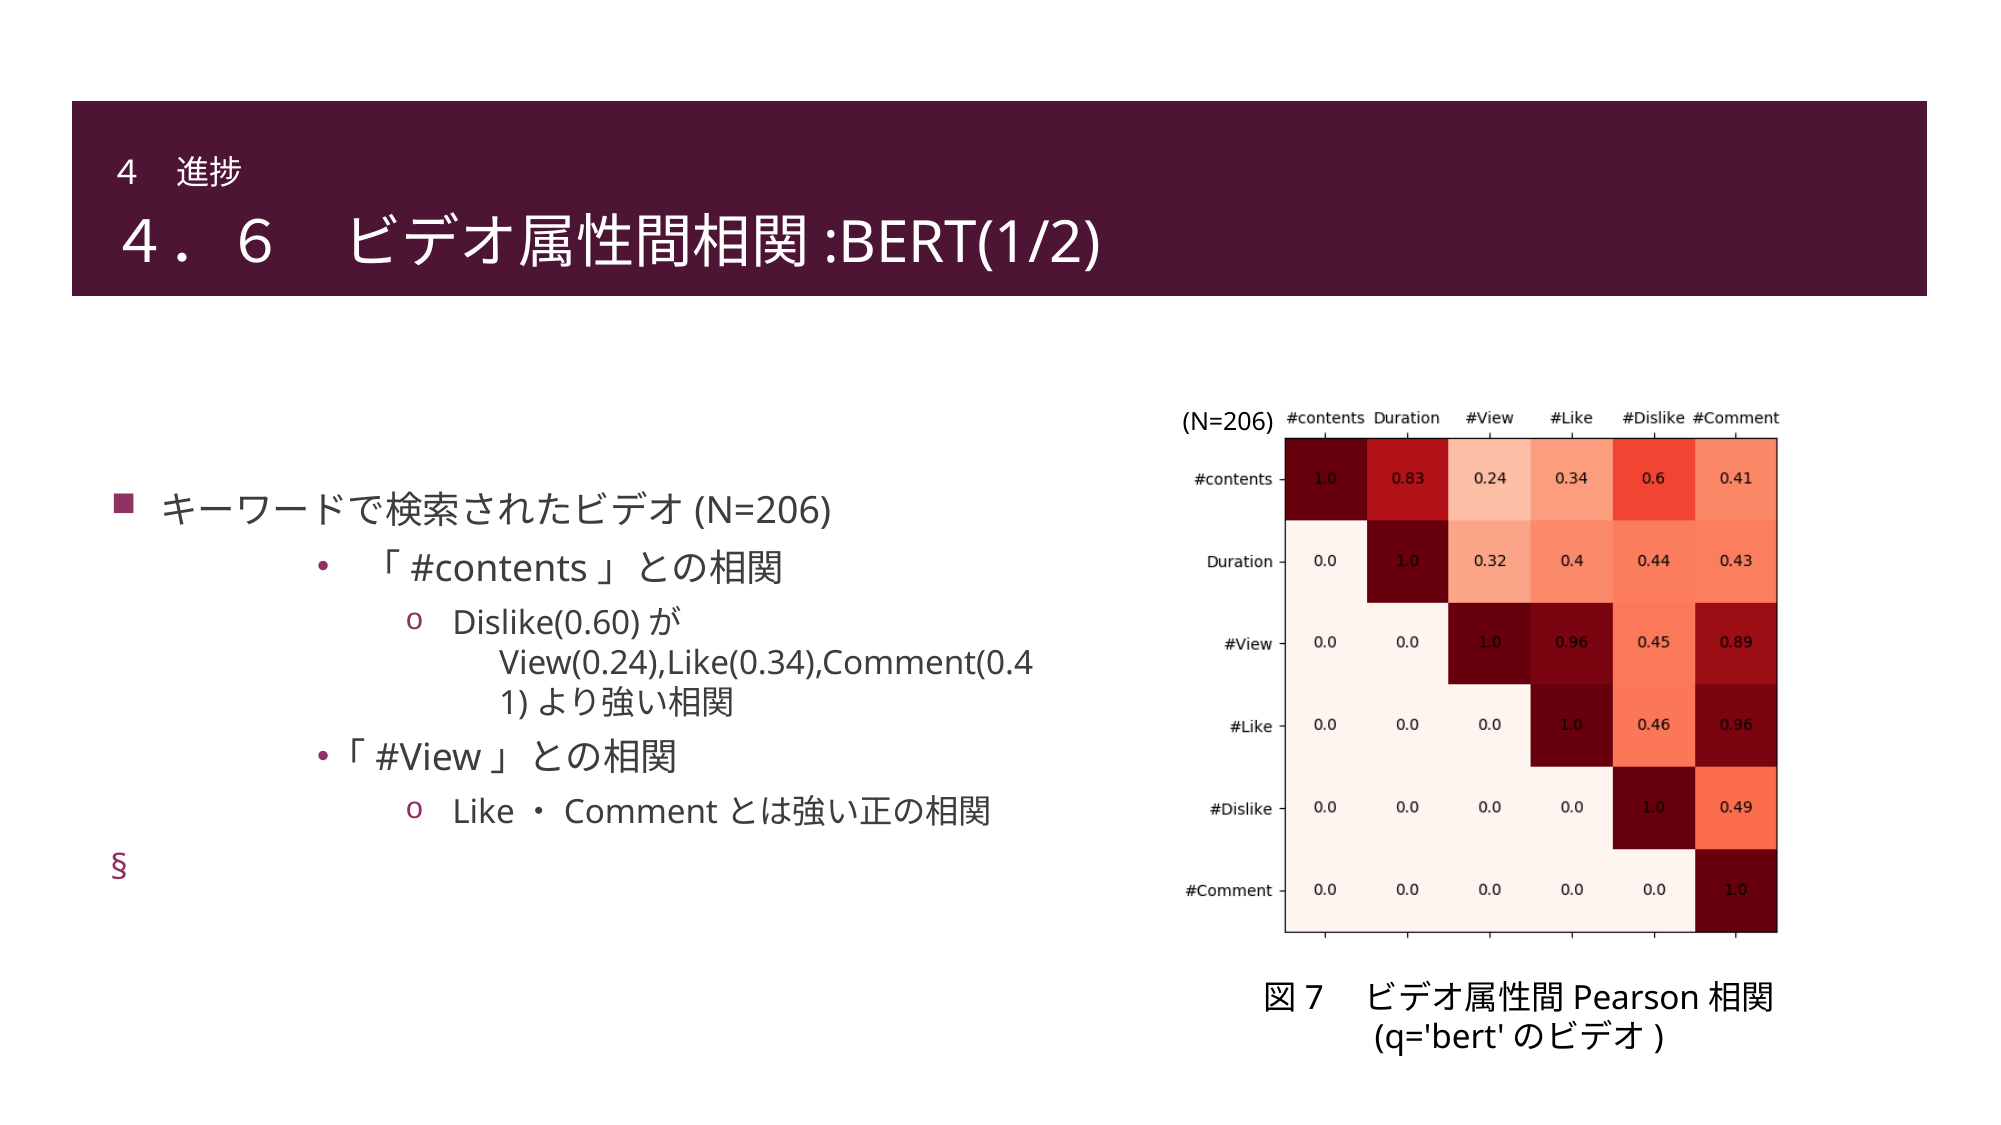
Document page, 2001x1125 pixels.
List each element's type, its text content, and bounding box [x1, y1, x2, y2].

text_box 図7 ビデオ属性間Pearson相関 (q='bert'のビデオ) [1034, 968, 2000, 1065]
text_box (N=206) [1149, 398, 1307, 444]
title ４．６ ビデオ属性間相関:BERT(1/2) [95, 199, 1905, 282]
picture [1079, 362, 1960, 968]
list キーワードで検索されたビデオ(N=206) 「#contents」との相関 Dislike(0.60)がView(0.24),Like(0.34),Comment(0.41)より強い相関 「#View」との相関 Like・Commentとは強い正の相関 [95, 310, 1052, 1066]
text_box ４ 進捗 [95, 114, 1905, 199]
